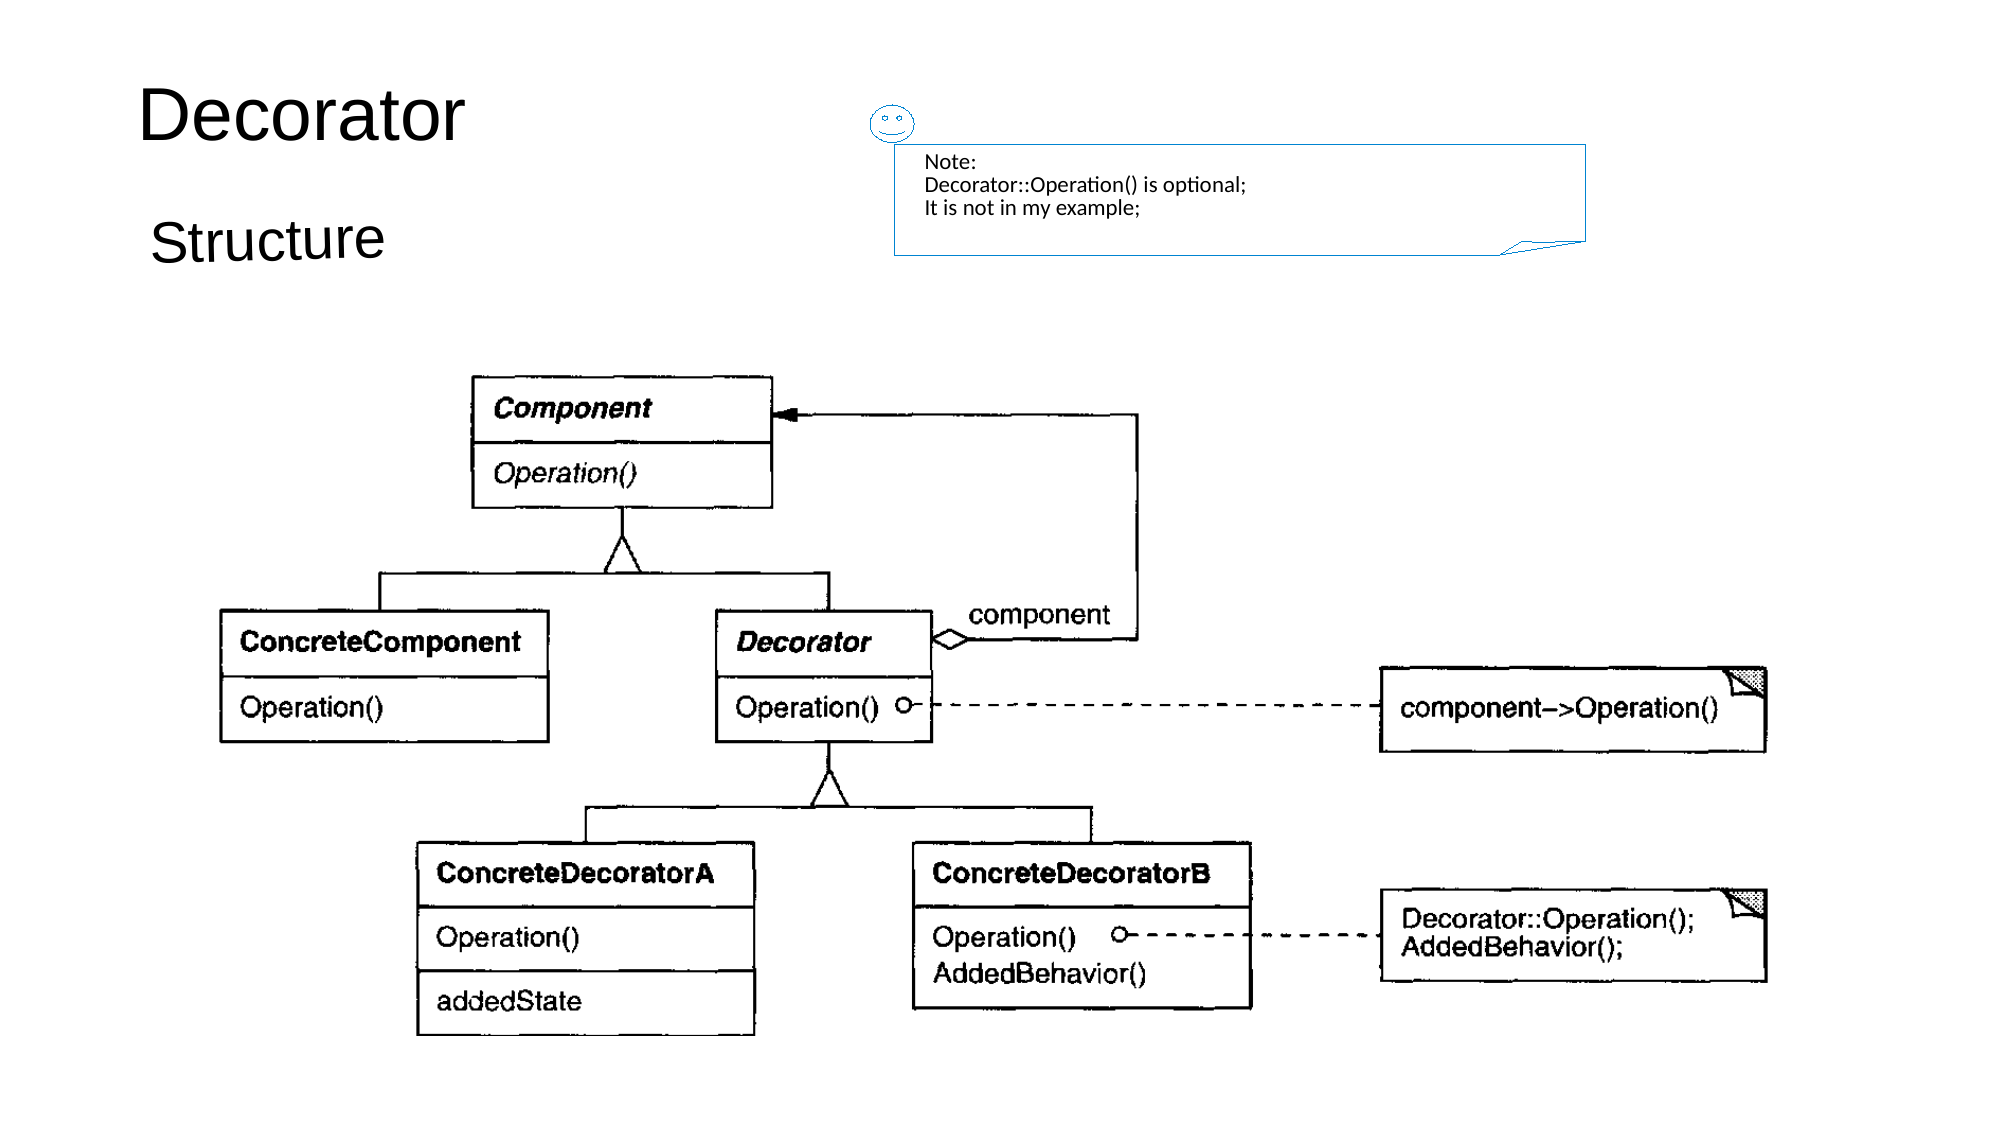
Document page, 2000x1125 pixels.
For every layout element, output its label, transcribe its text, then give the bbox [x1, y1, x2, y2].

text_box Note: Decorator::Operation() is optional; It is not in my example; [909, 144, 1571, 252]
title Structure [148, 193, 421, 293]
picture [212, 371, 1791, 1036]
title Decorator [137, 60, 526, 166]
